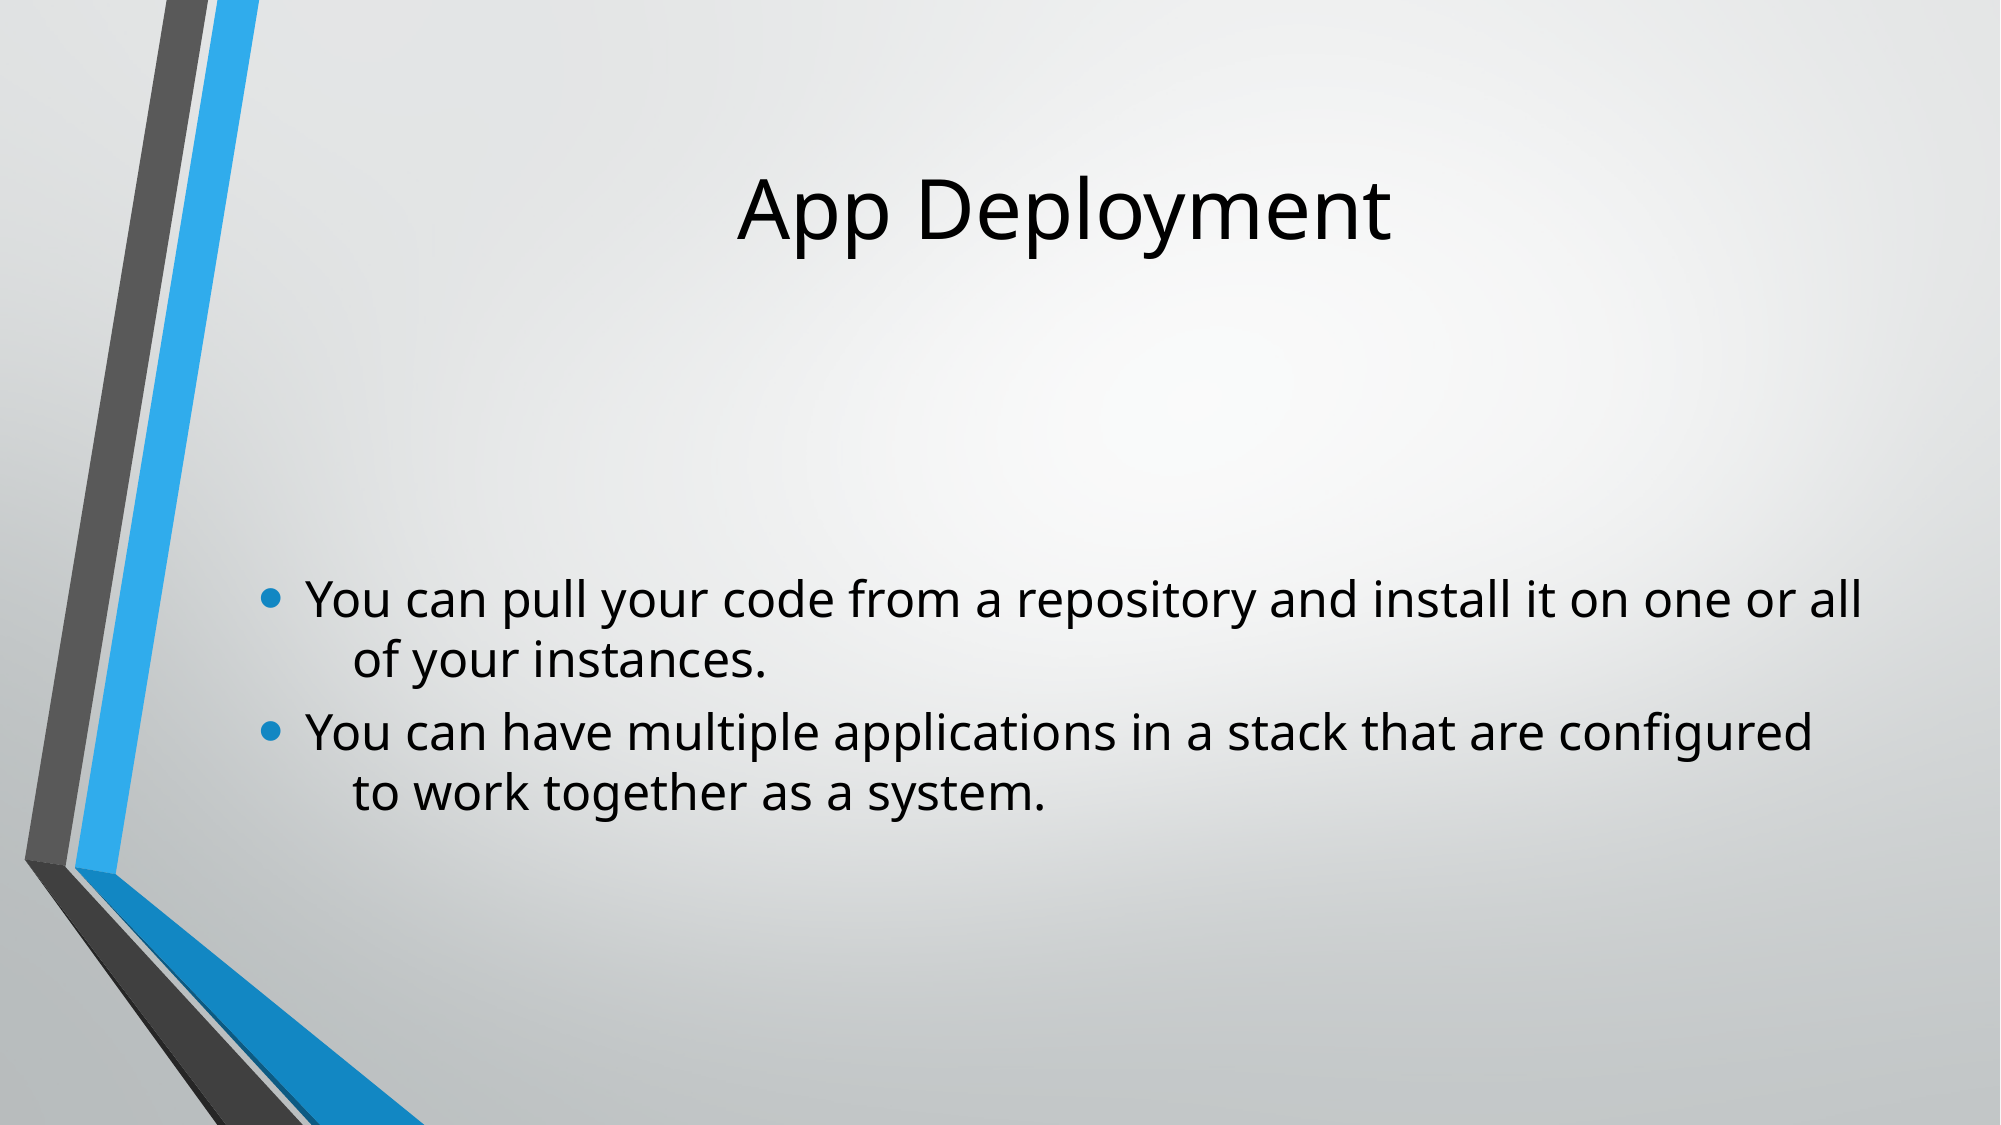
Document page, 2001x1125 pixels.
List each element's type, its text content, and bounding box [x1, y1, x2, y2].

title App Deployment [243, 112, 1887, 400]
list You can pull your code from a repository and install it on one or all of your instances. You can have multiple applications in a stack that are configured to work together as a system. [243, 437, 1887, 950]
